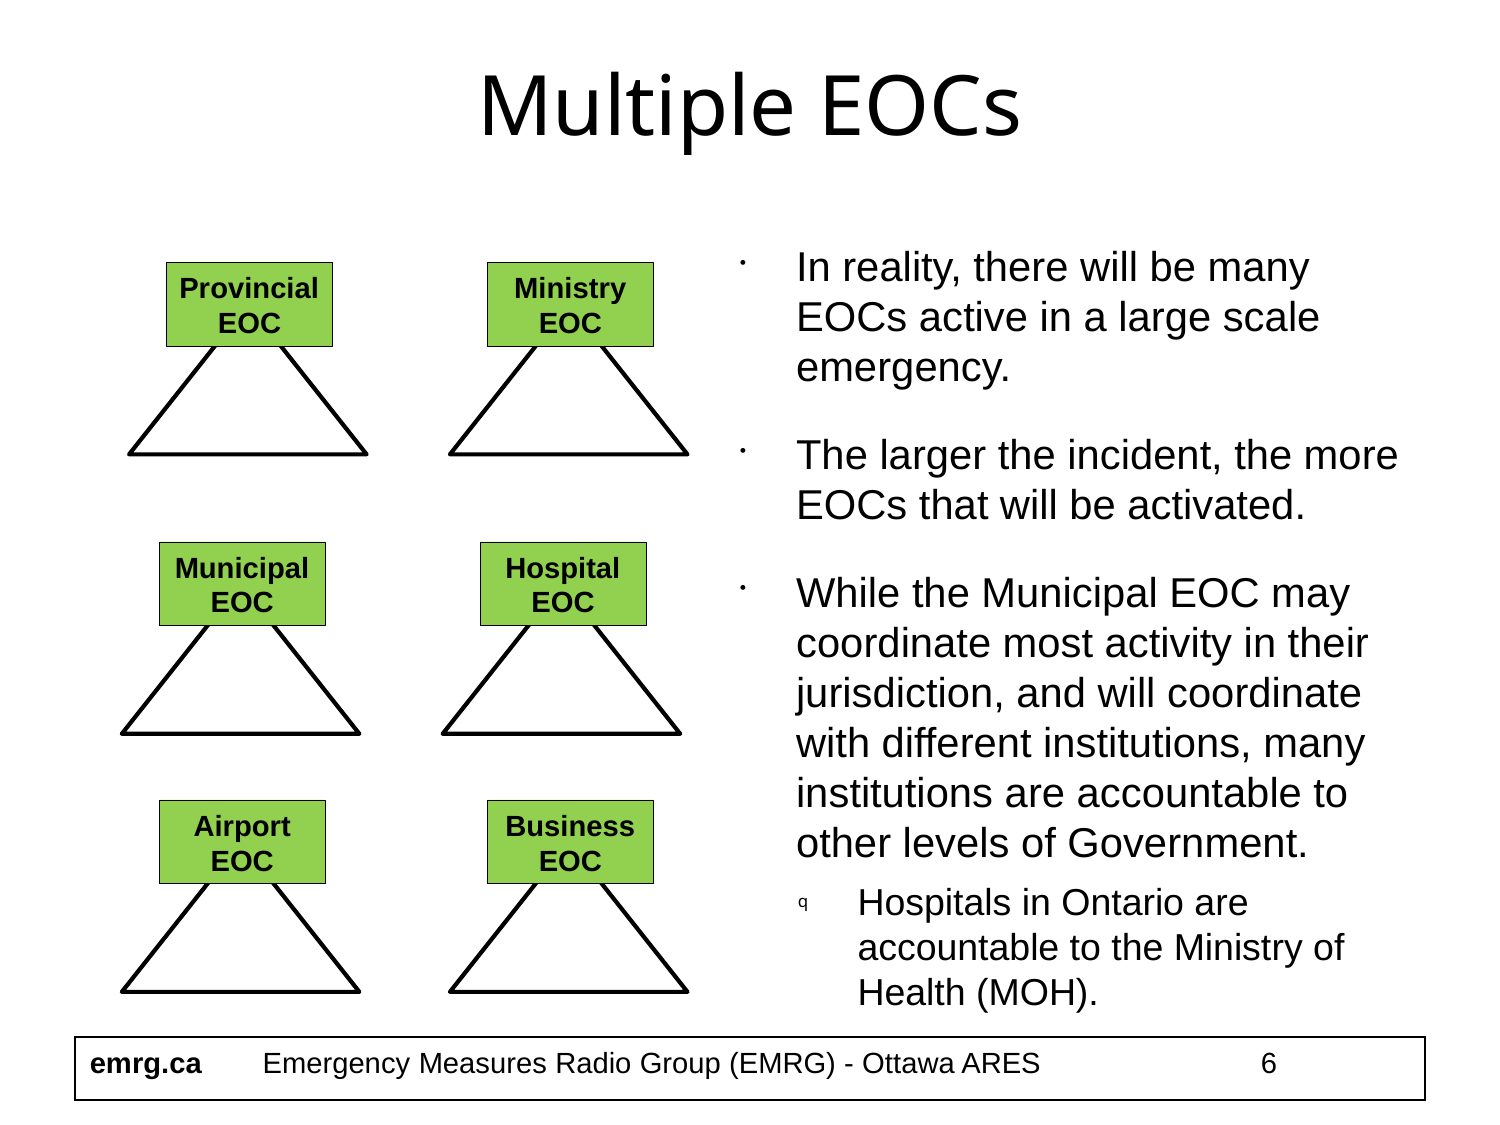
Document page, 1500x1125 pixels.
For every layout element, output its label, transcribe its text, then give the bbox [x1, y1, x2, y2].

slide_number <number> [1246, 1037, 1425, 1103]
text_box Hospital EOC [480, 541, 646, 626]
text_box Municipal EOC [159, 541, 325, 626]
text_box Ministry EOC [487, 262, 654, 347]
text_box Business EOC [487, 799, 654, 884]
text_box Provincial EOC [166, 262, 333, 347]
text_box Airport EOC [159, 799, 325, 884]
list In reality, there will be many EOCs active in a large scale emergency. The larger the incident, the more EOCs that will be activated. While the Municipal EOC may coordinate most activity in their jurisdiction, and will coordinate with different institutions, many institutions are accountable to other levels of Government. Hospitals in Ontario are accountable to the Ministry of Health (MOH). [725, 232, 1425, 1038]
title Multiple EOCs [75, 45, 1425, 233]
footer Emergency Measures Radio Group (EMRG) - Ottawa ARES [247, 1037, 1238, 1103]
